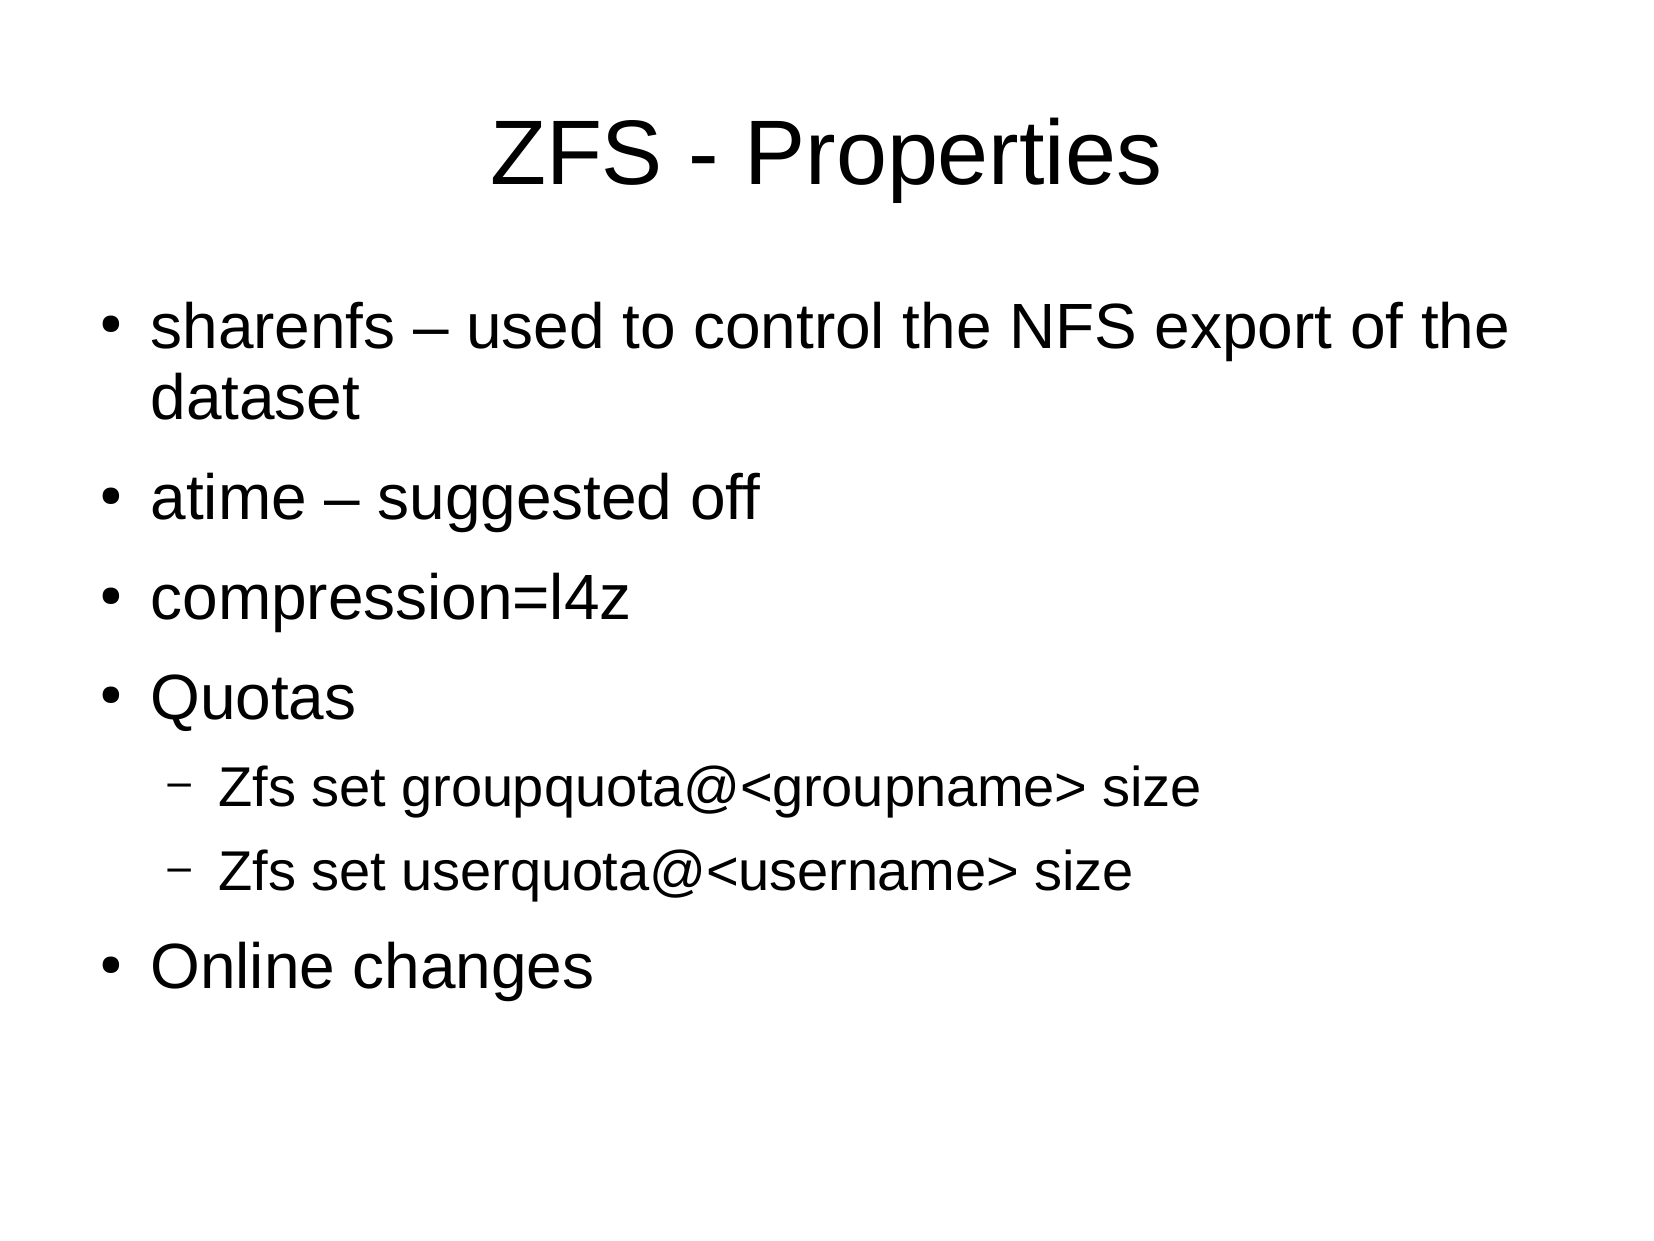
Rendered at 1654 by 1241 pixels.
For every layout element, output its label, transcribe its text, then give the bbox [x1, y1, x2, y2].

list sharenfs – used to control the NFS export of the dataset atime – suggested off compression=l4z Quotas Zfs set groupquota@<groupname> size Zfs set userquota@<username> size Online changes [82, 290, 1571, 1010]
title ZFS - Properties [82, 49, 1571, 257]
